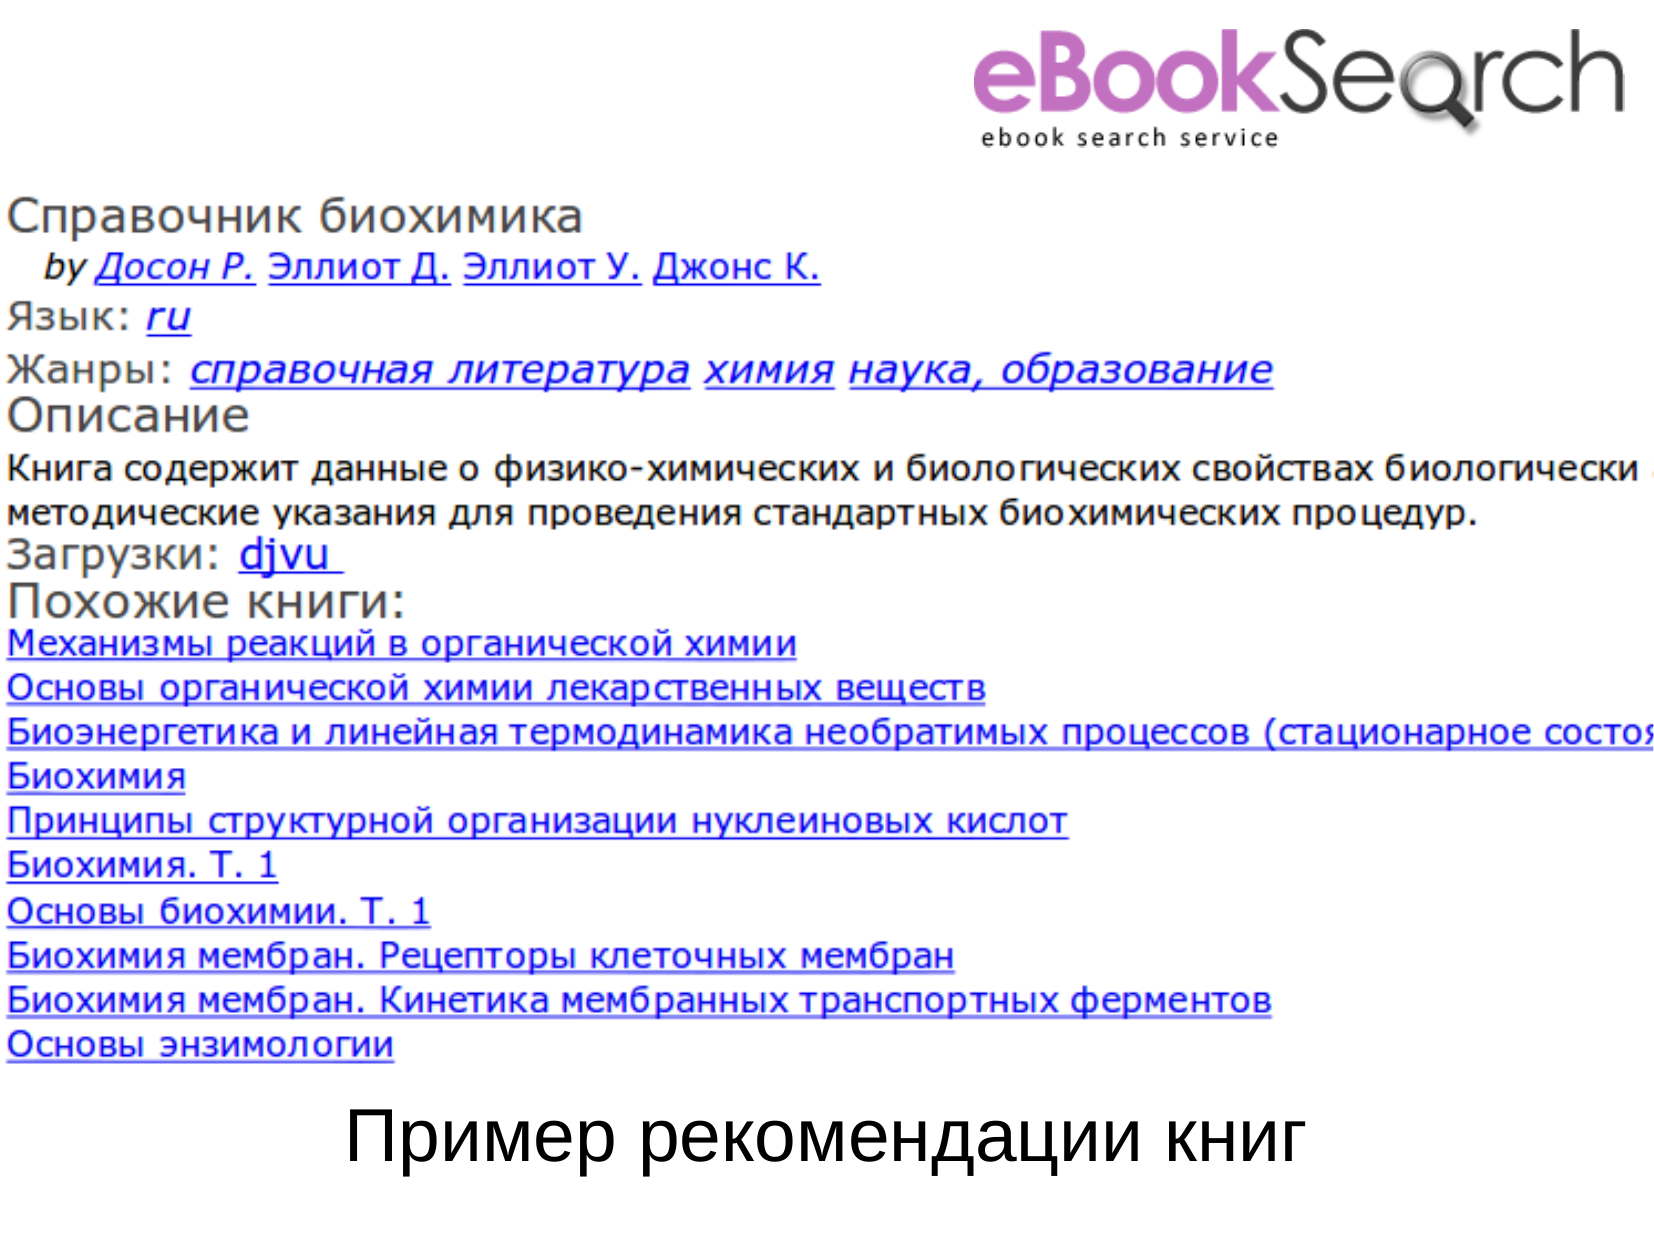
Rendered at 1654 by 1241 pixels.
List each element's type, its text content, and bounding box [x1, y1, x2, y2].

picture [0, 47, 1654, 1075]
text_box [856, 0, 1654, 237]
picture [974, 29, 1625, 148]
text_box Пример рекомендации книг [330, 1086, 1324, 1186]
